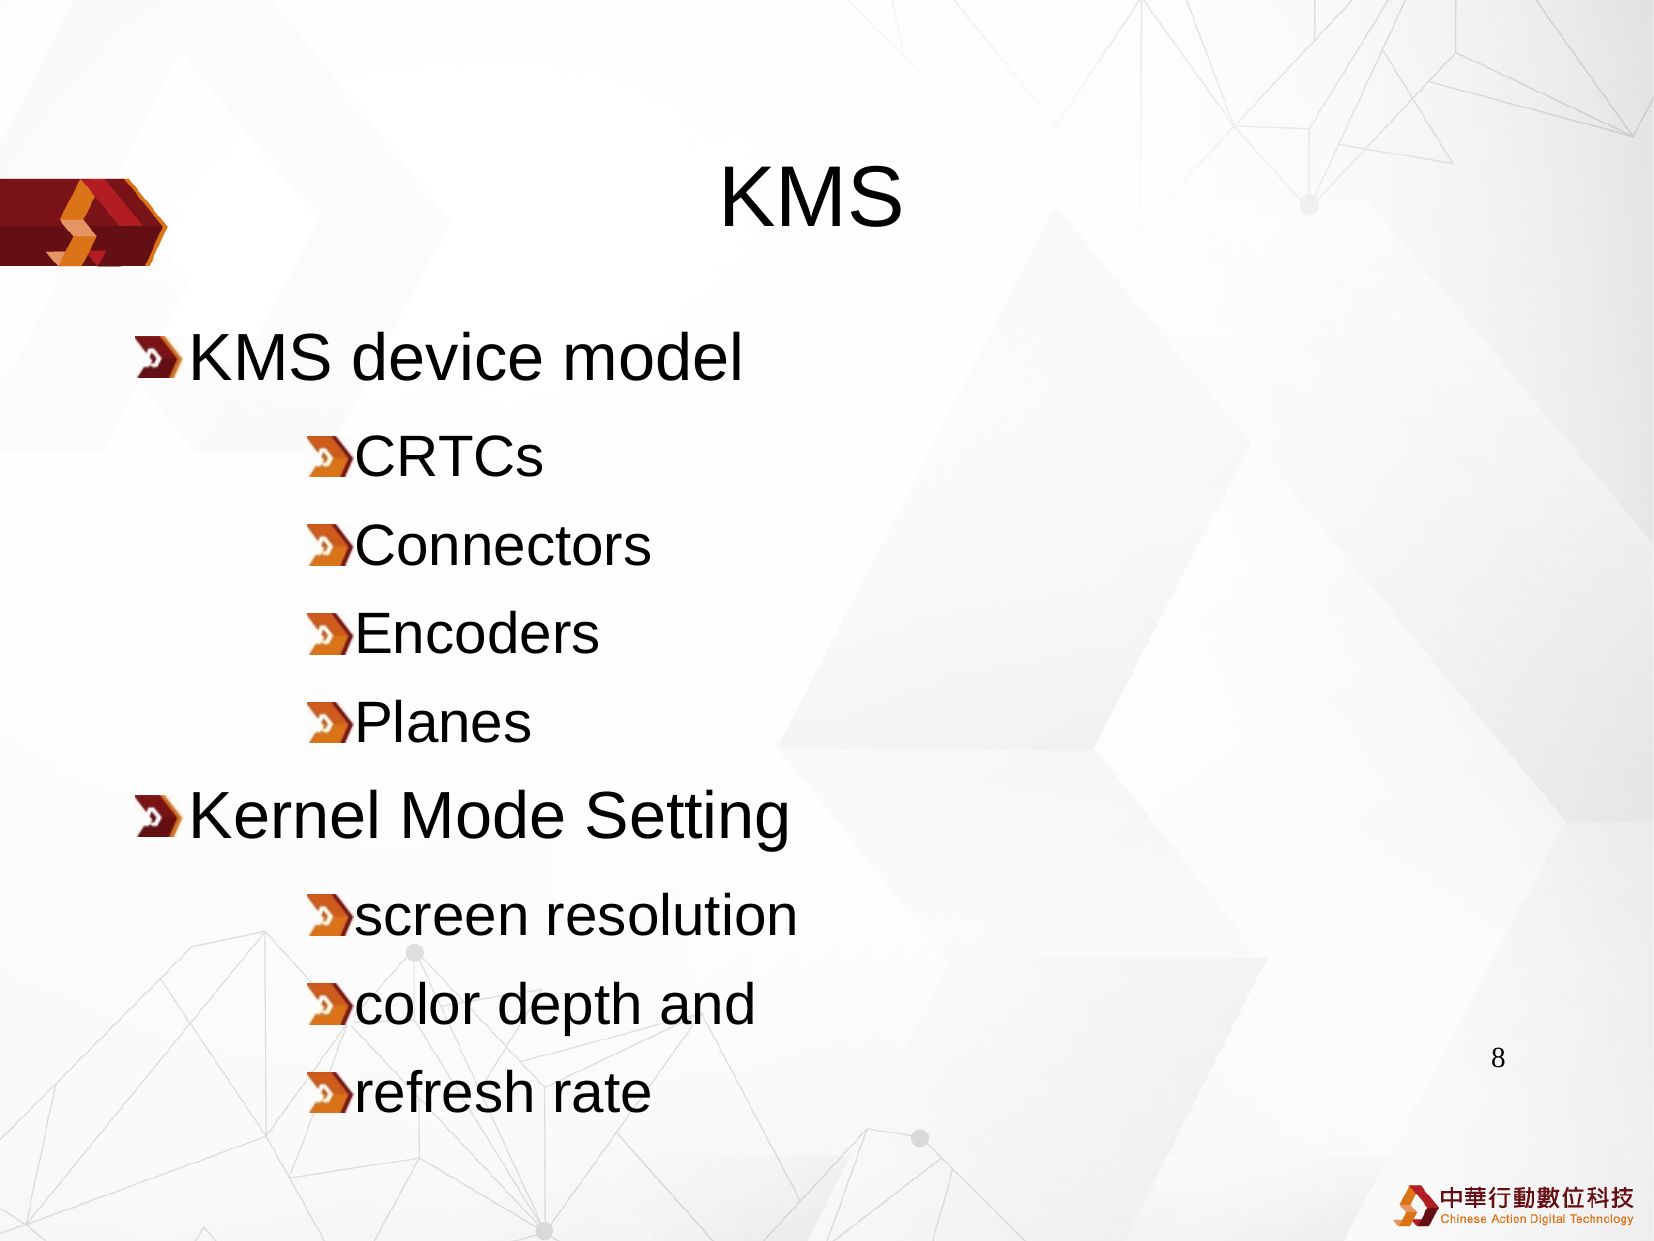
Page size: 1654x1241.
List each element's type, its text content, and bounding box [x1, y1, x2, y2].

title KMS [118, 112, 1506, 281]
list KMS device model CRTCs Connectors Encoders Planes Kernel Mode Setting screen resolution color depth and refresh rate [118, 319, 1571, 1126]
picture [0, 0, 1654, 1241]
